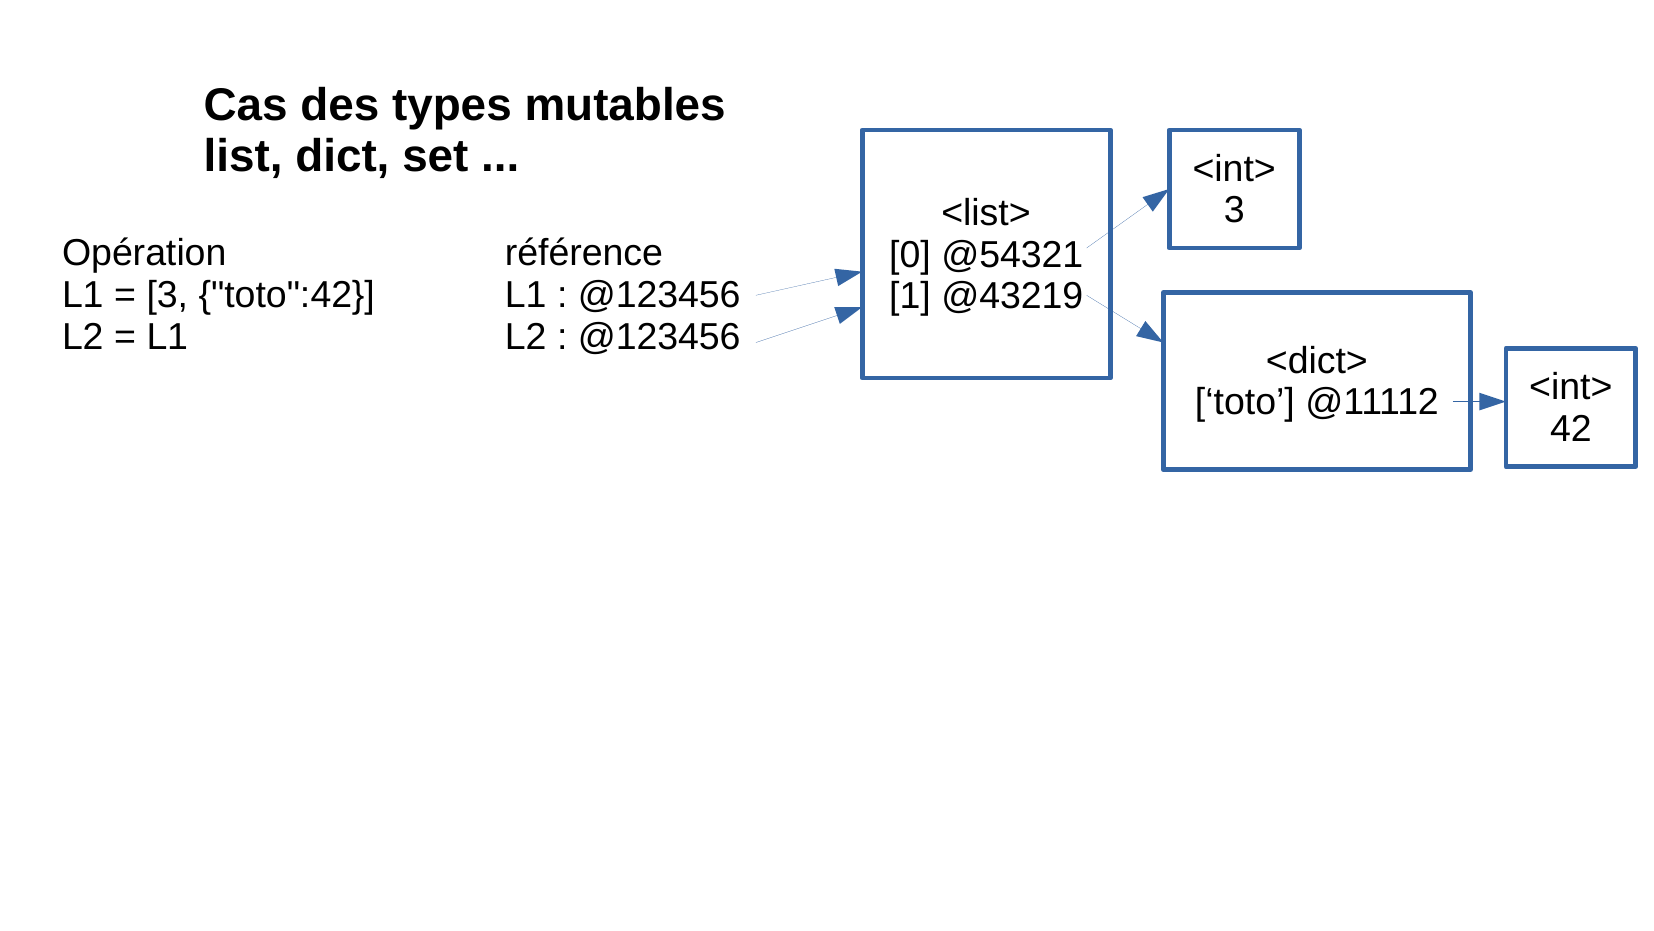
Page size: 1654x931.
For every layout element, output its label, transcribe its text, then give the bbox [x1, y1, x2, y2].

text_box Opération référence L1 = [3, {"toto":42}] L1 : @123456 L2 = L1 L2 : @123456 [47, 224, 1004, 610]
text_box Cas des types mutables list, dict, set ... [188, 71, 741, 189]
text_box <int> 3 [1169, 129, 1300, 249]
text_box <list> [0] @54321 [1] @43219 [862, 129, 1111, 378]
text_box <int> 42 [1505, 348, 1636, 467]
text_box <dict> [‘toto’] @11112 [1163, 292, 1471, 470]
